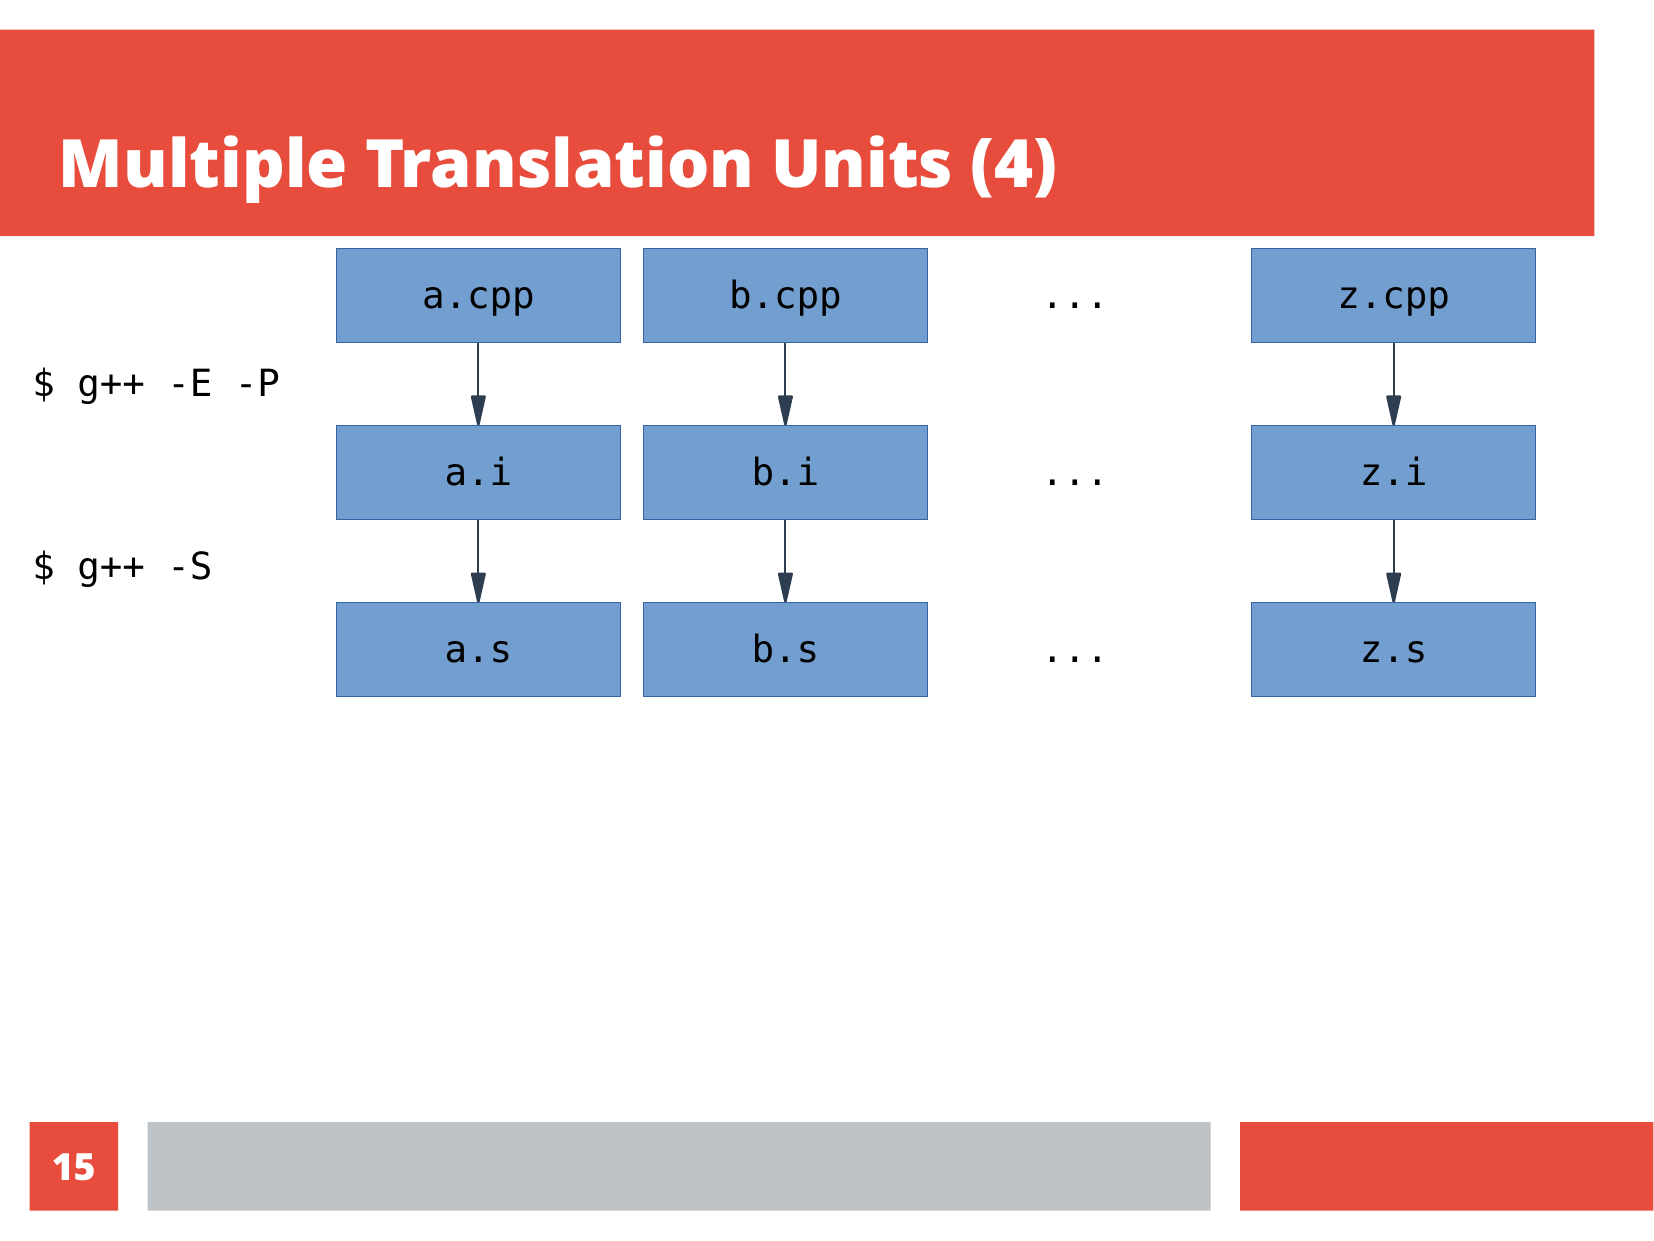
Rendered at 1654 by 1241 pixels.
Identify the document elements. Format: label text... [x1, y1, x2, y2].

text_box a.cpp [336, 248, 621, 343]
text_box z.s [1251, 602, 1536, 697]
text_box b.i [643, 425, 928, 520]
title Multiple Translation Units (4) [59, 59, 1595, 207]
text_box b.cpp [643, 248, 928, 343]
text_box ... [933, 602, 1217, 697]
text_box ... [933, 425, 1217, 520]
text_box ... [933, 248, 1217, 343]
text_box $ g++ -S [17, 513, 302, 621]
text_box b.s [643, 602, 928, 697]
text_box $ g++ -E -P [17, 330, 302, 438]
text_box z.i [1251, 425, 1536, 520]
text_box a.i [336, 425, 621, 520]
text_box z.cpp [1251, 248, 1536, 343]
text_box a.s [336, 602, 621, 697]
